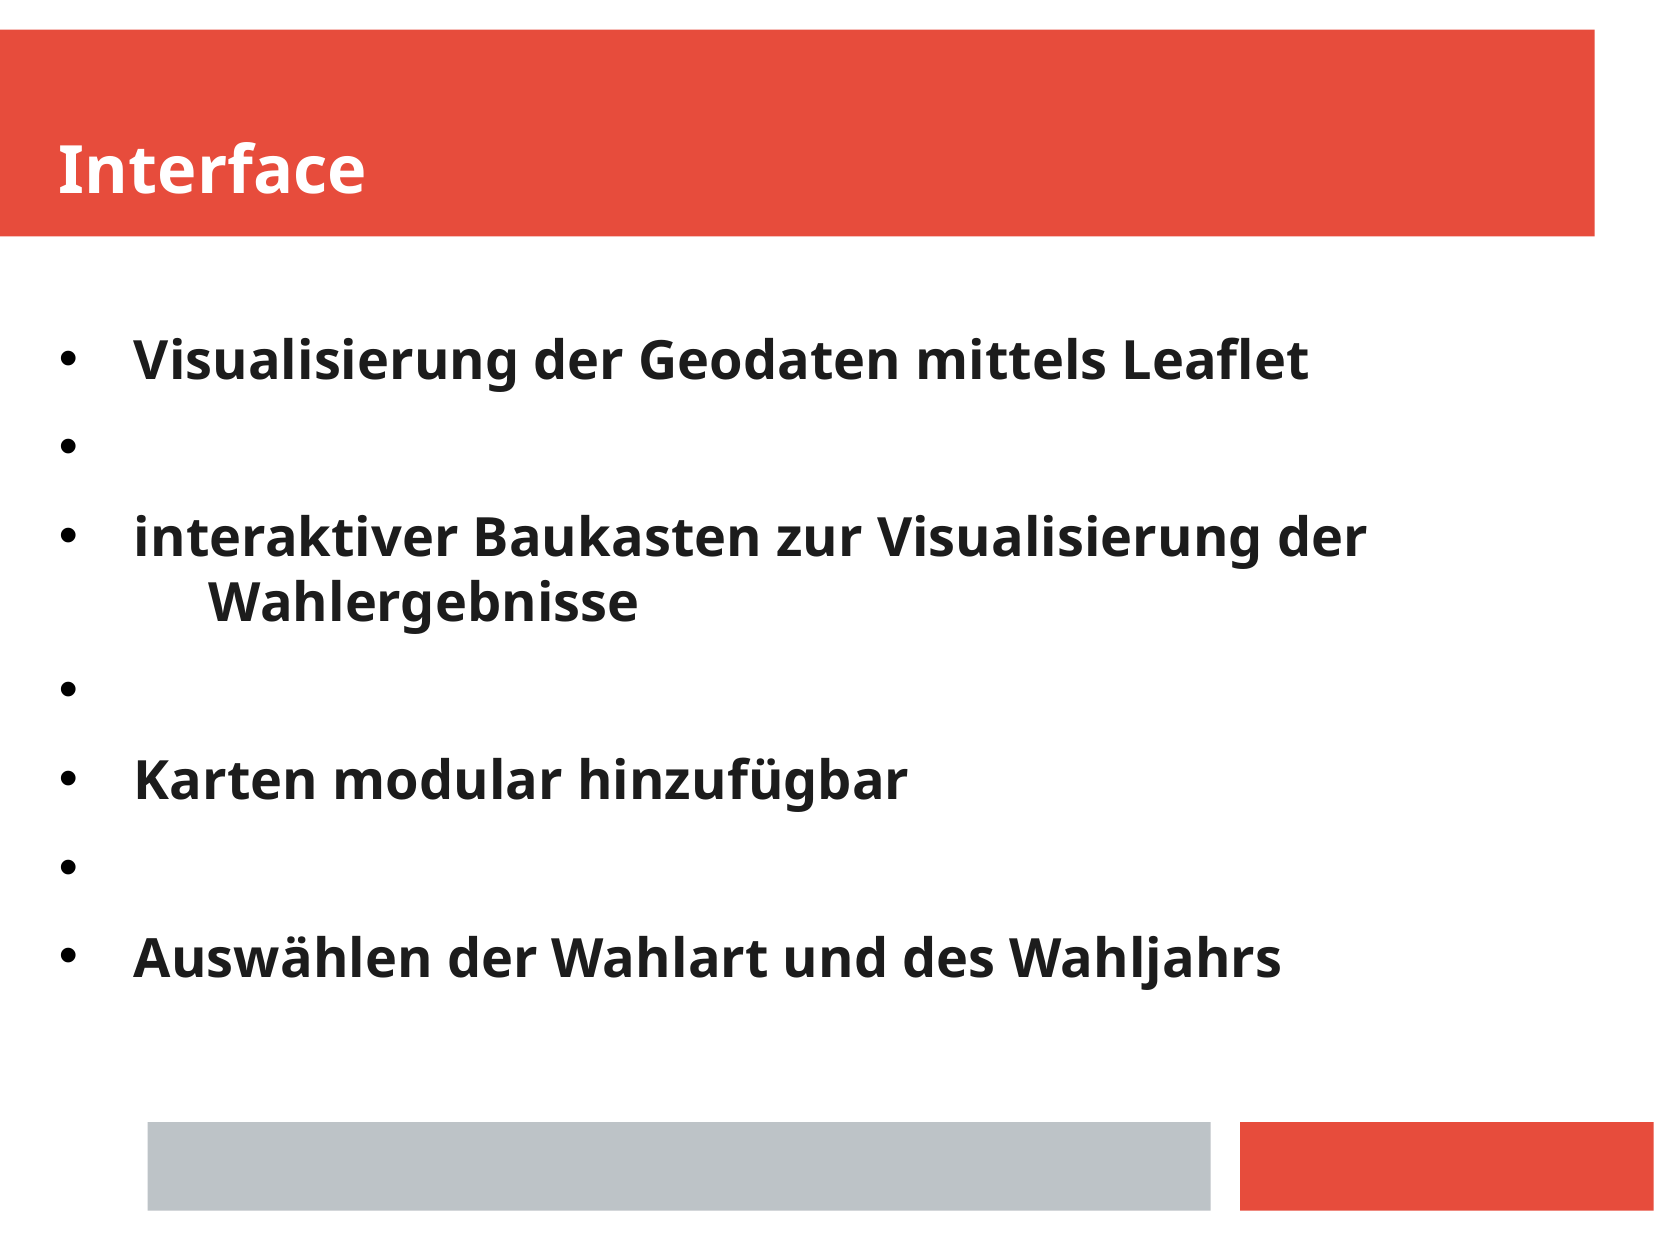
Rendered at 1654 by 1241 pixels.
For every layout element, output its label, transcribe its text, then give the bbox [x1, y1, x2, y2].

title Interface [59, 59, 1595, 207]
list Visualisierung der Geodaten mittels Leaflet interaktiver Baukasten zur Visualisierung der Wahlergebnisse Karten modular hinzufügbar Auswählen der Wahlart und des Wahljahrs [59, 324, 1565, 1093]
